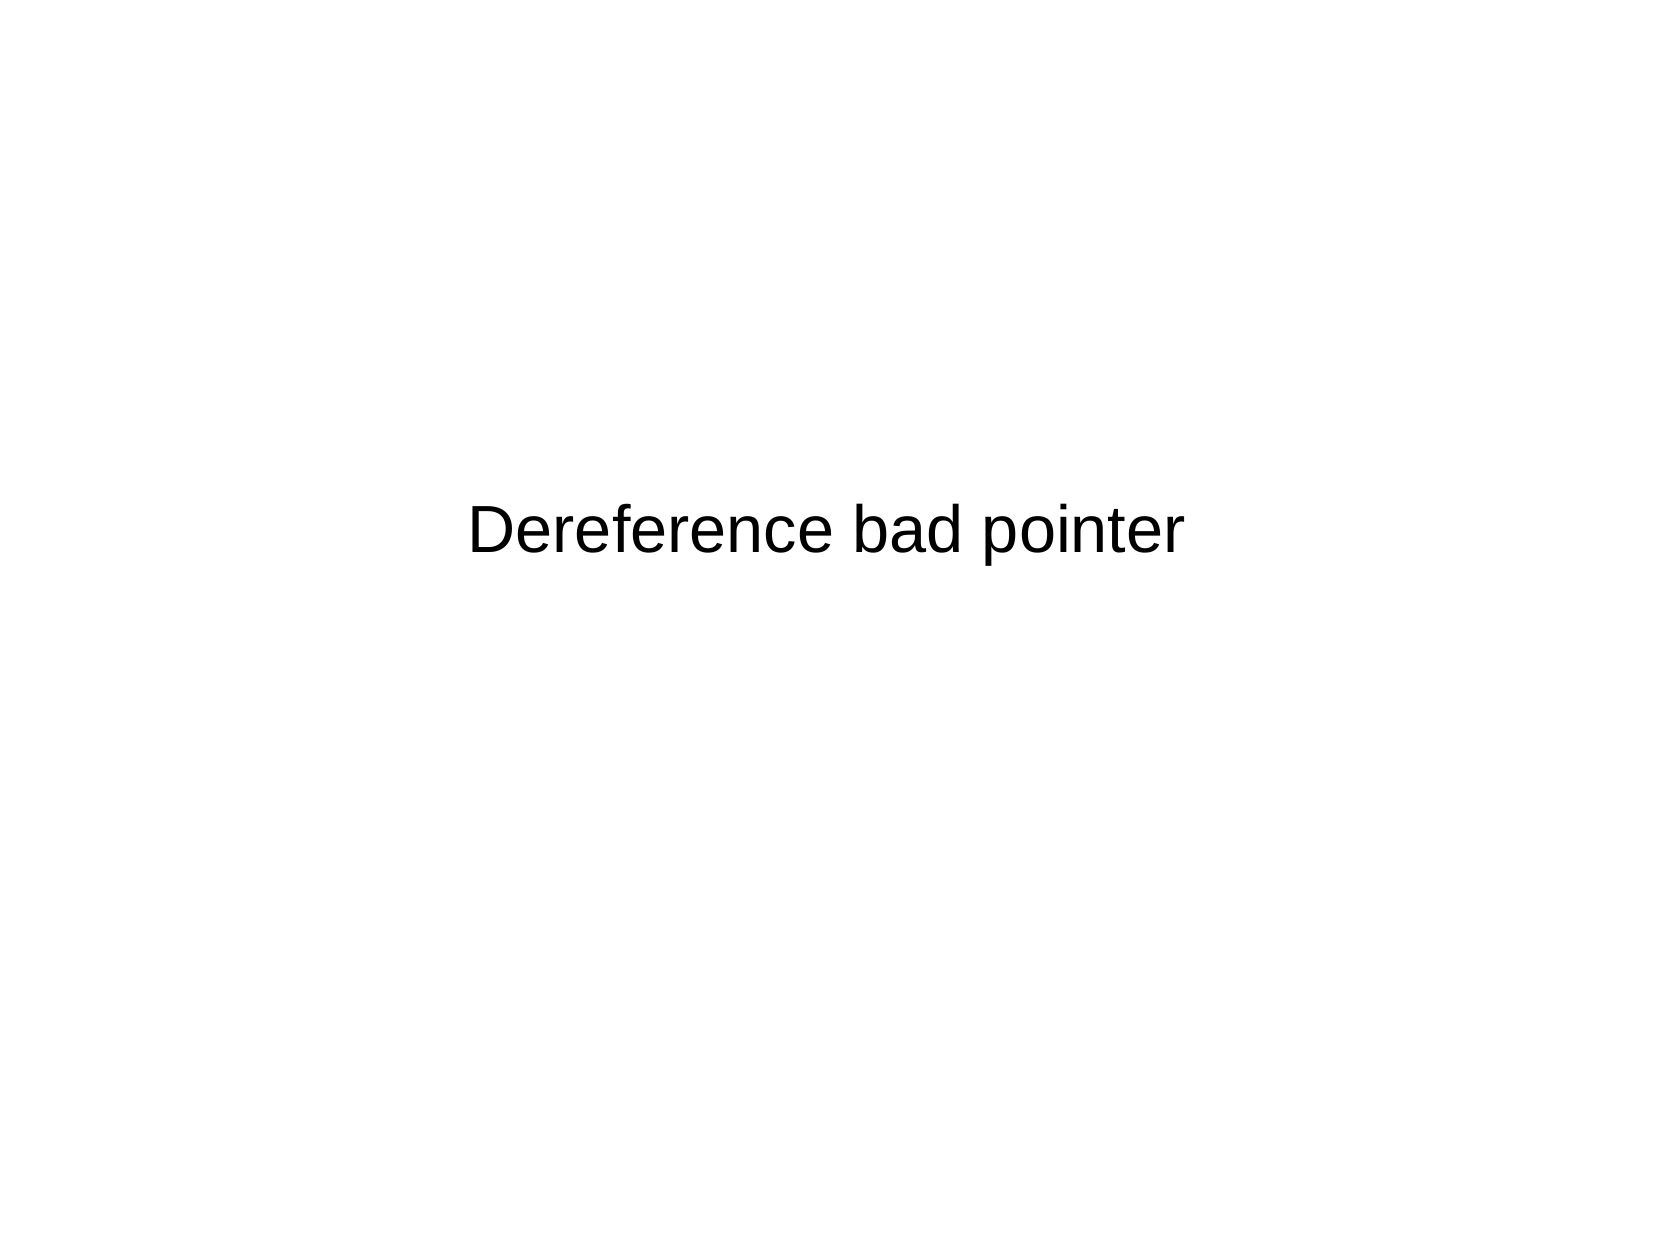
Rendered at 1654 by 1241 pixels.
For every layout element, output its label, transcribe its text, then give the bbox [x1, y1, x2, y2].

subtitle Dereference bad pointer [82, 49, 1571, 1010]
